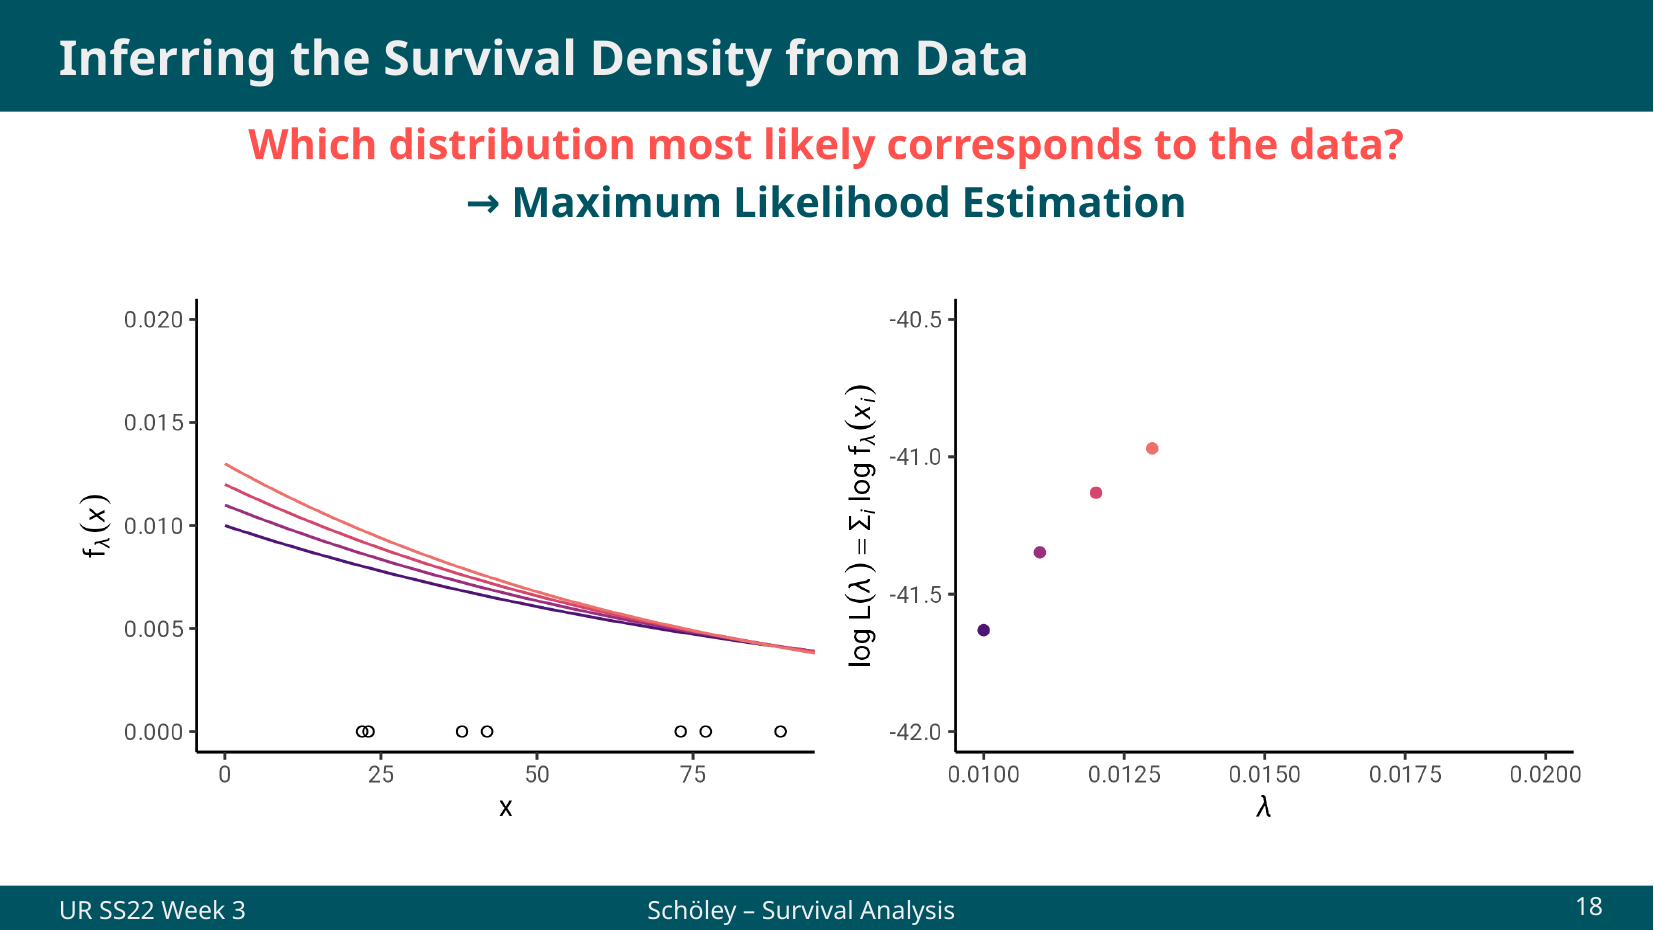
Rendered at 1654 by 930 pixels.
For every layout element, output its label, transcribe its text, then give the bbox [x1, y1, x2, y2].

picture [49, 269, 1603, 852]
title Inferring the Survival Density from Data [58, 0, 1594, 107]
text_box Which distribution most likely corresponds to the data? → Maximum Likelihood Estimation [19, 107, 1634, 310]
